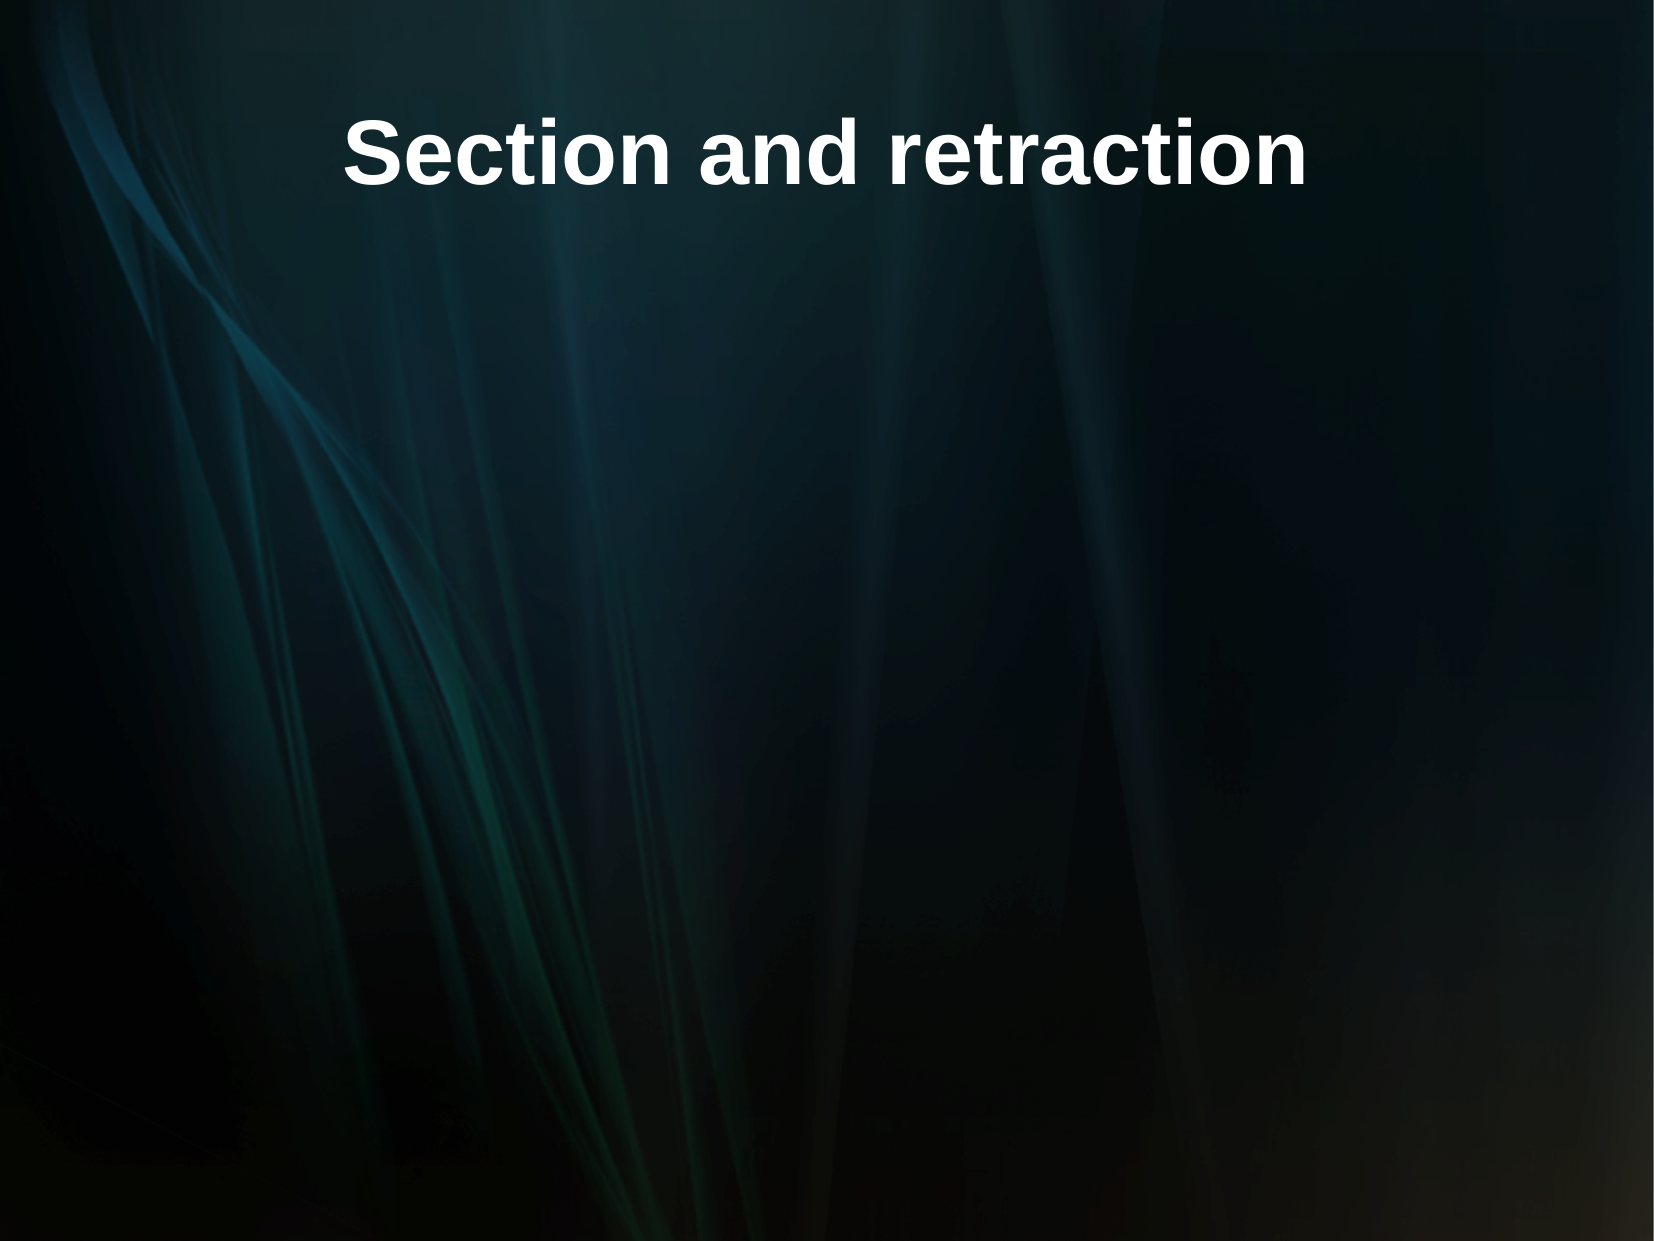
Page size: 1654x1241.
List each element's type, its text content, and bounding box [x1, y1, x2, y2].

title Section and retraction [82, 49, 1571, 257]
picture [0, 0, 1654, 1241]
